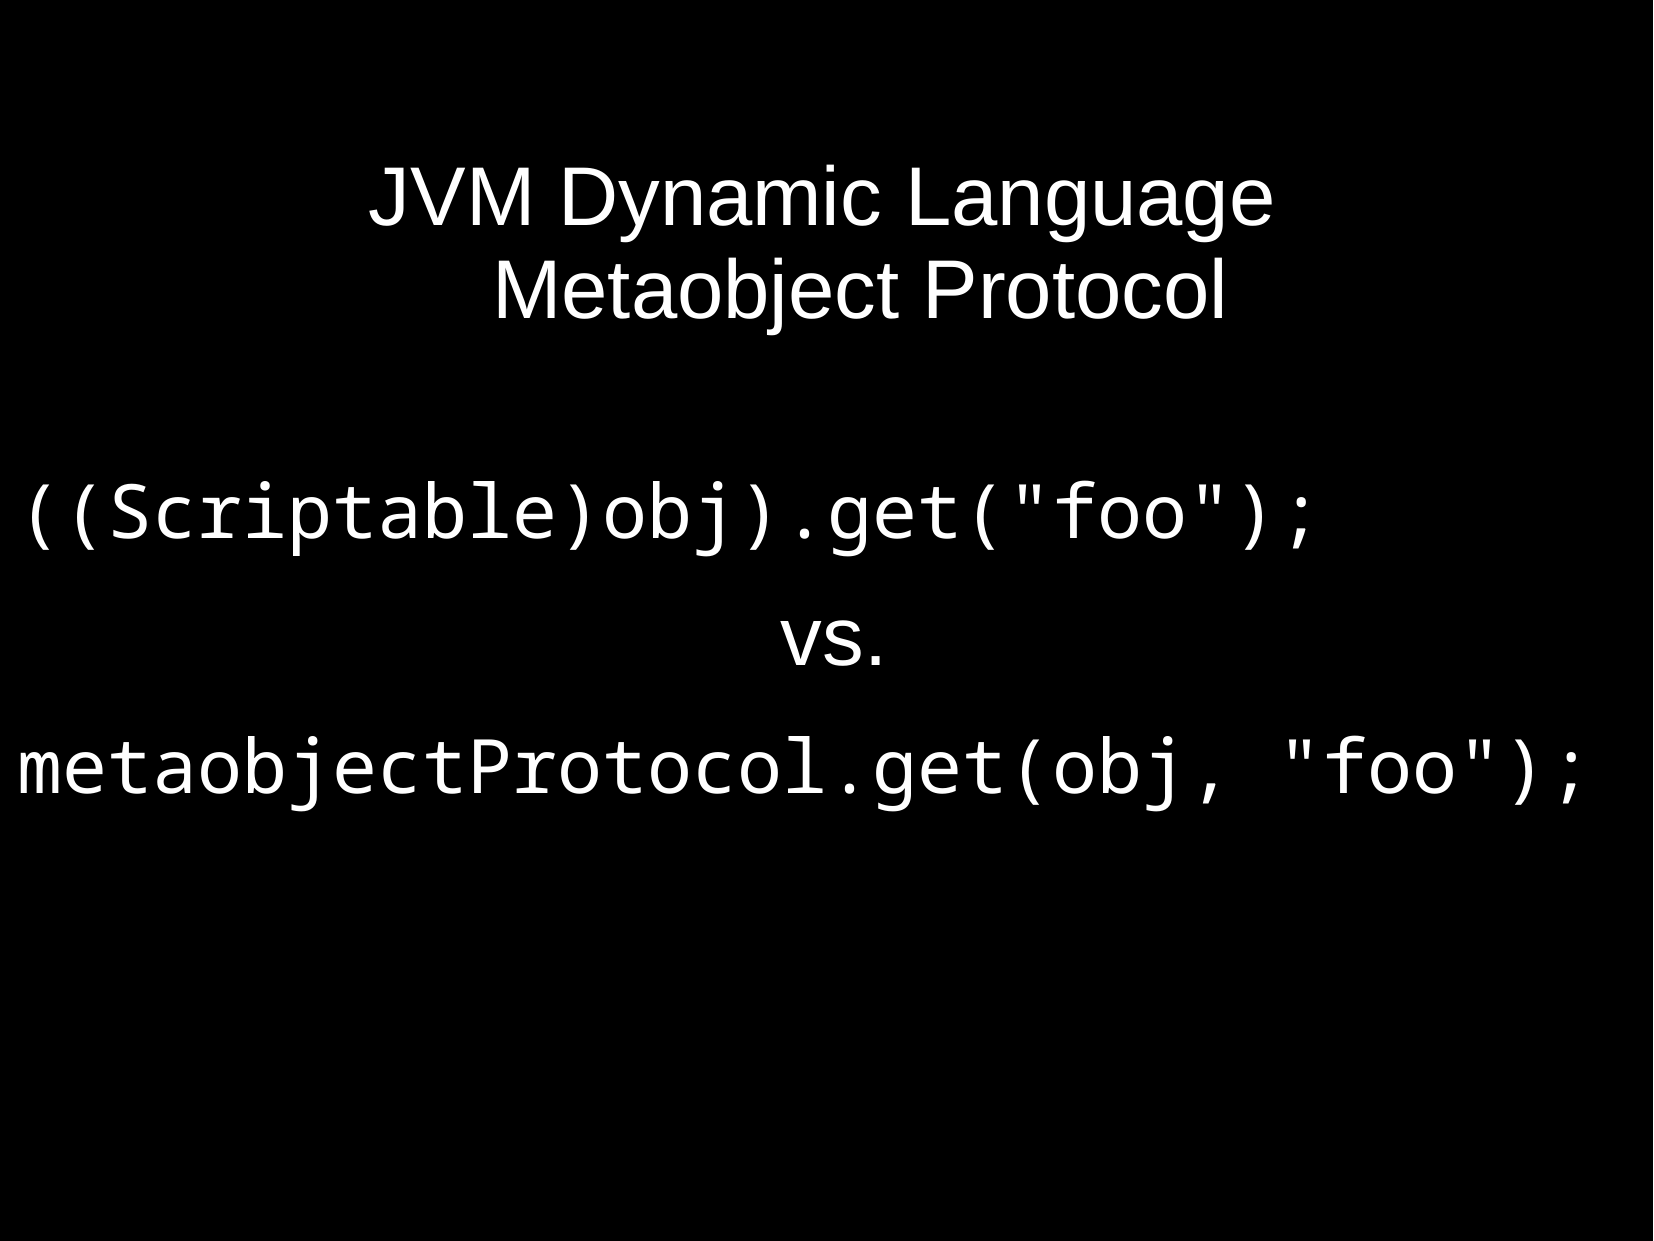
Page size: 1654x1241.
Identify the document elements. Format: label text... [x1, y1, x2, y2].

list JVM Dynamic Language Metaobject Protocol ((Scriptable)obj).get("foo"); vs. metaobjectProtocol.get(obj, "foo"); [0, 150, 1651, 1095]
